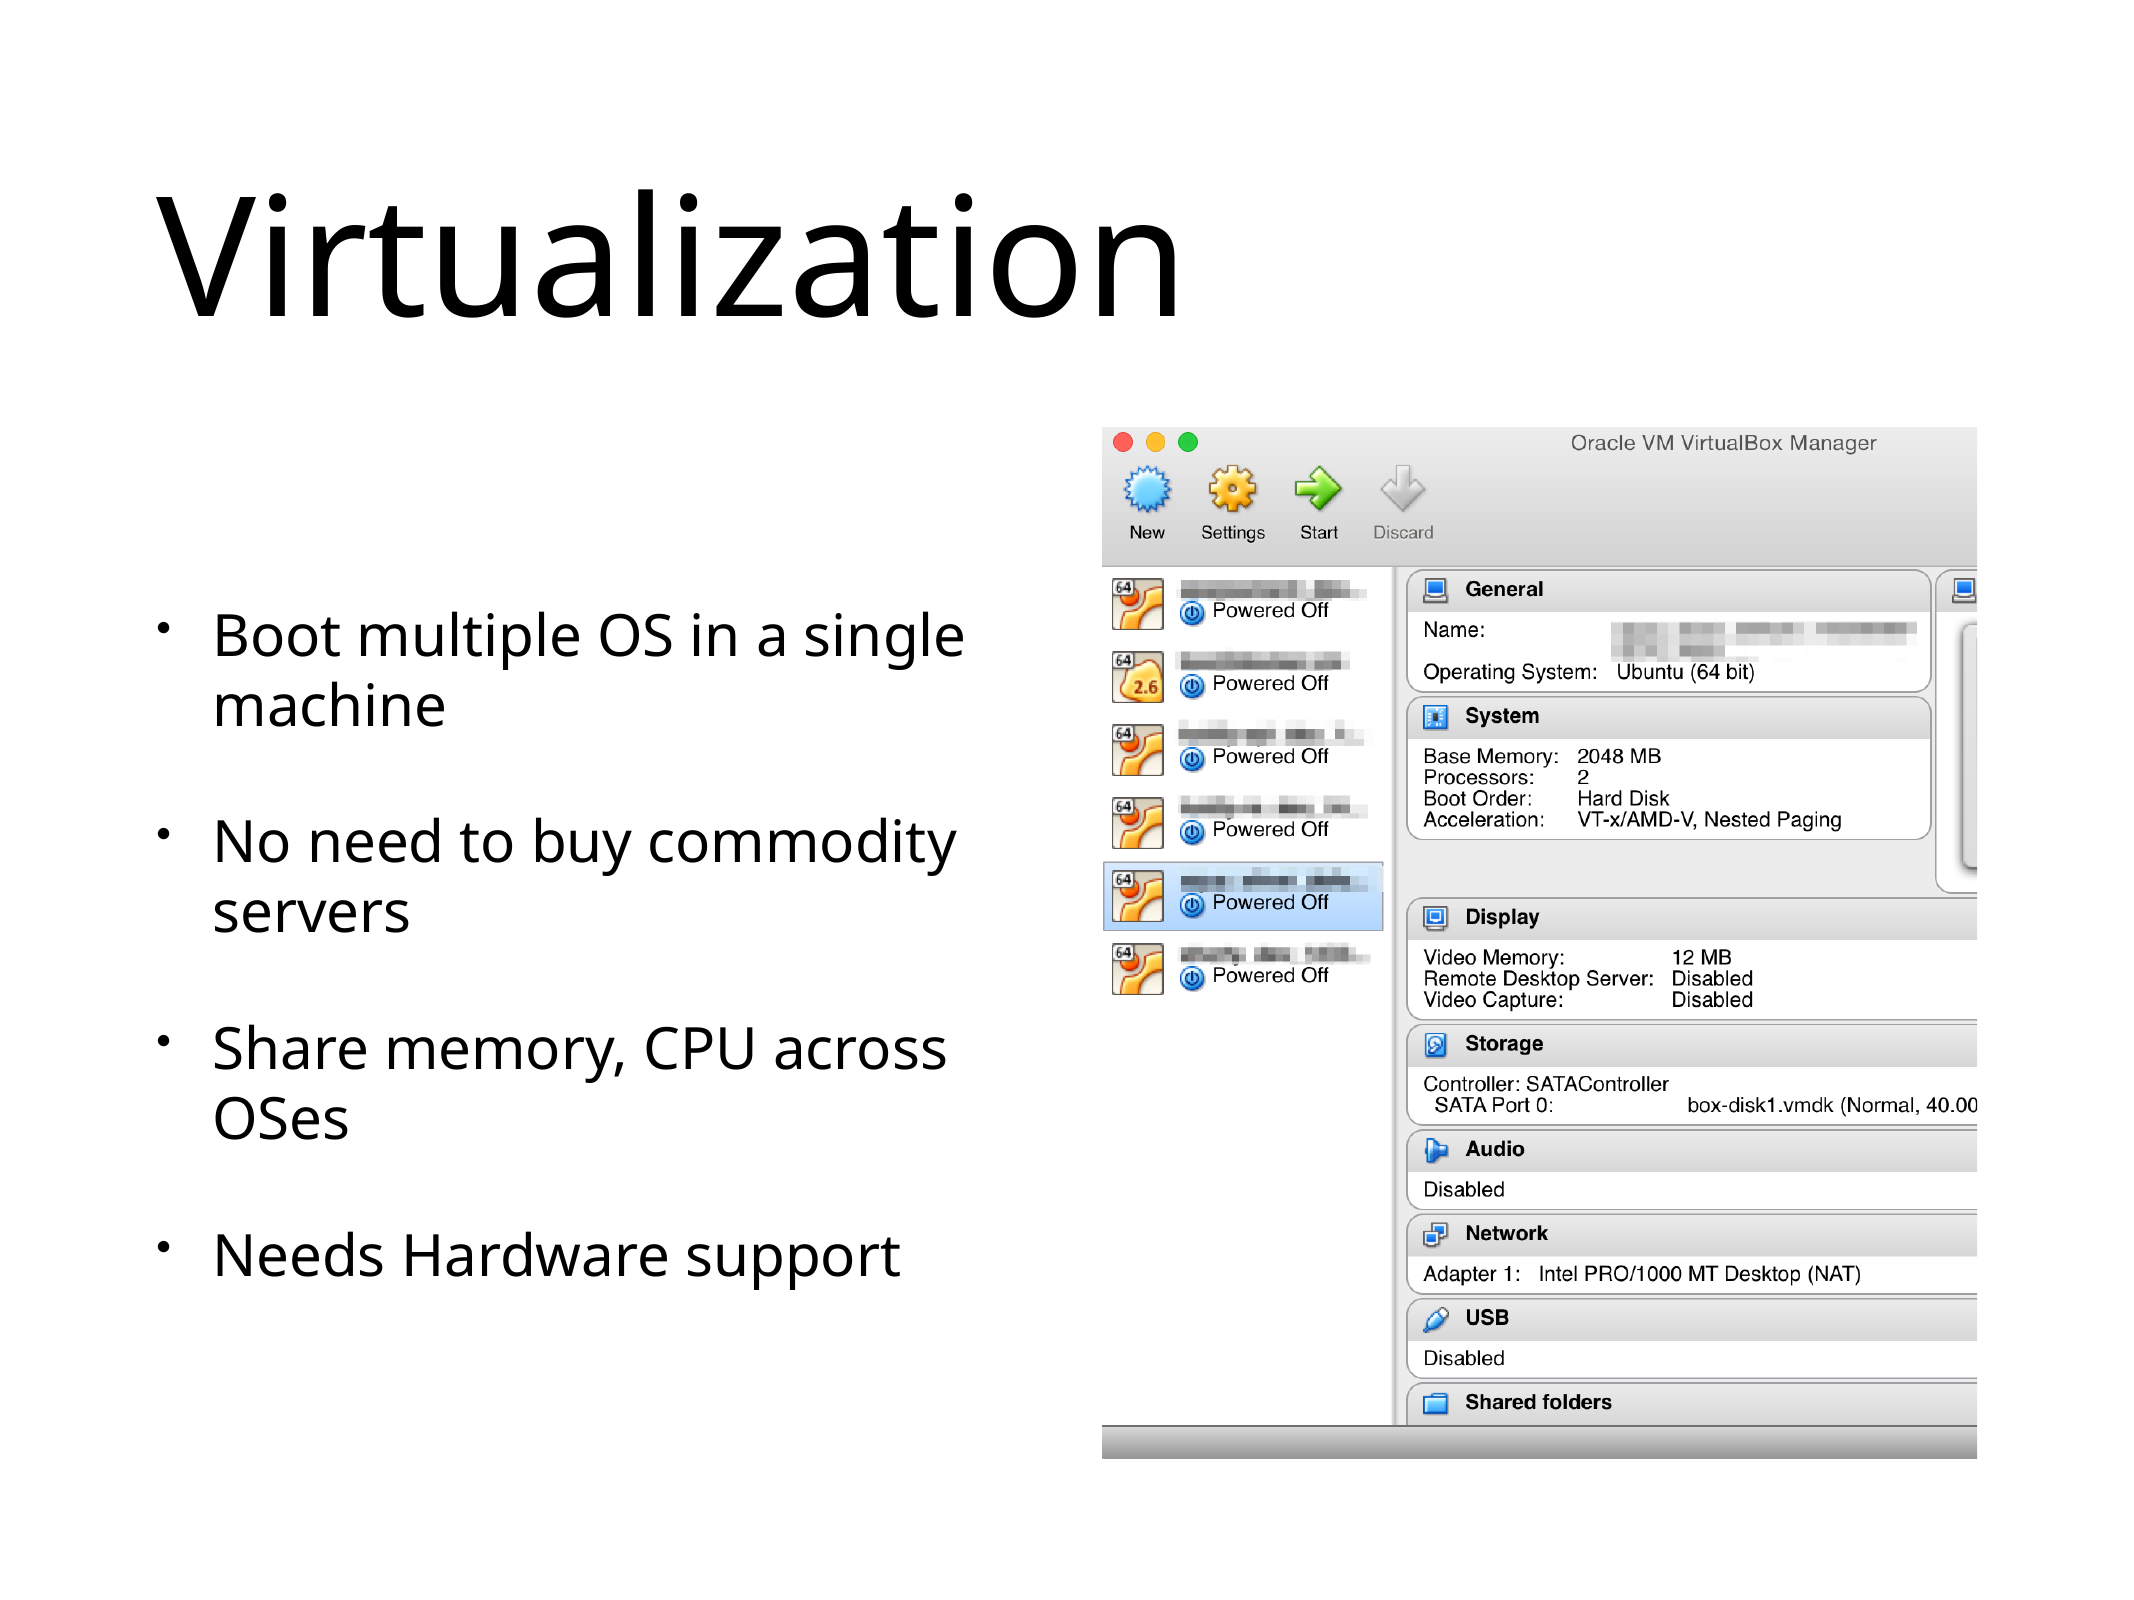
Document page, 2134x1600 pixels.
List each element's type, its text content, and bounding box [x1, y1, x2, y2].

list Boot multiple OS in a single machine No need to buy commodity servers Share memory, CPU across OSes Needs Hardware support [156, 427, 1032, 1459]
picture [1102, 428, 1978, 1459]
title Virtualization [156, 72, 1978, 428]
